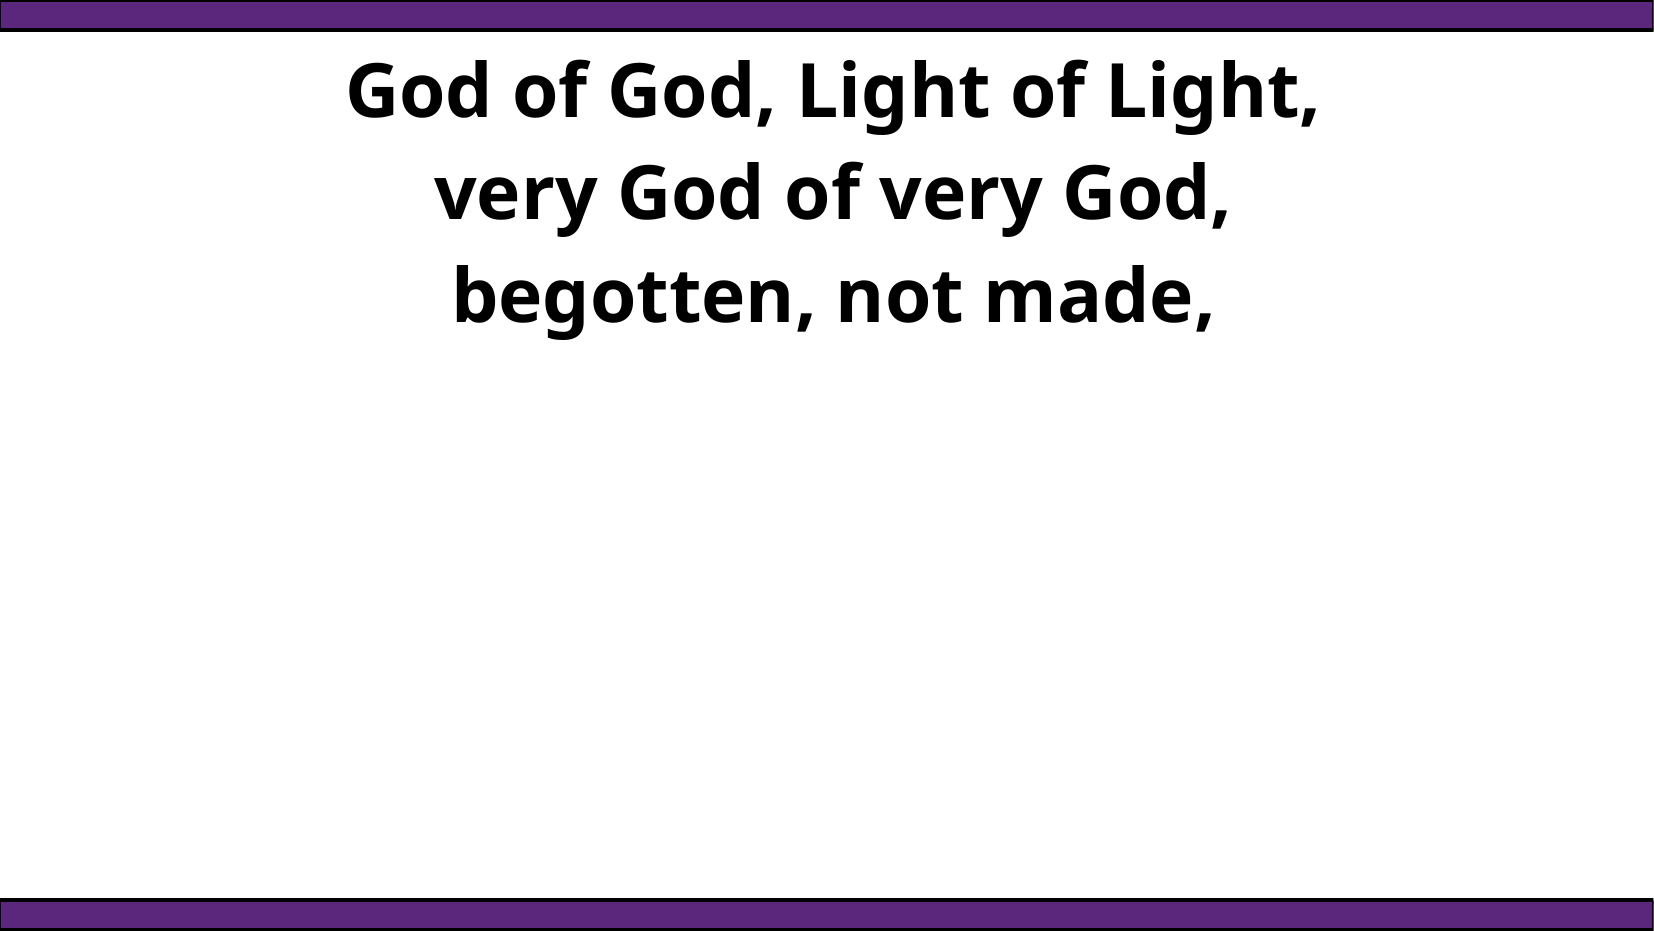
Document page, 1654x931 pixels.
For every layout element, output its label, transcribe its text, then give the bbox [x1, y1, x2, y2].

text_box [0, 900, 1654, 931]
text_box [0, 0, 1654, 31]
picture [0, 31, 1654, 900]
text_box God of God, Light of Light, very God of very God, begotten, not made, [76, 30, 1592, 345]
